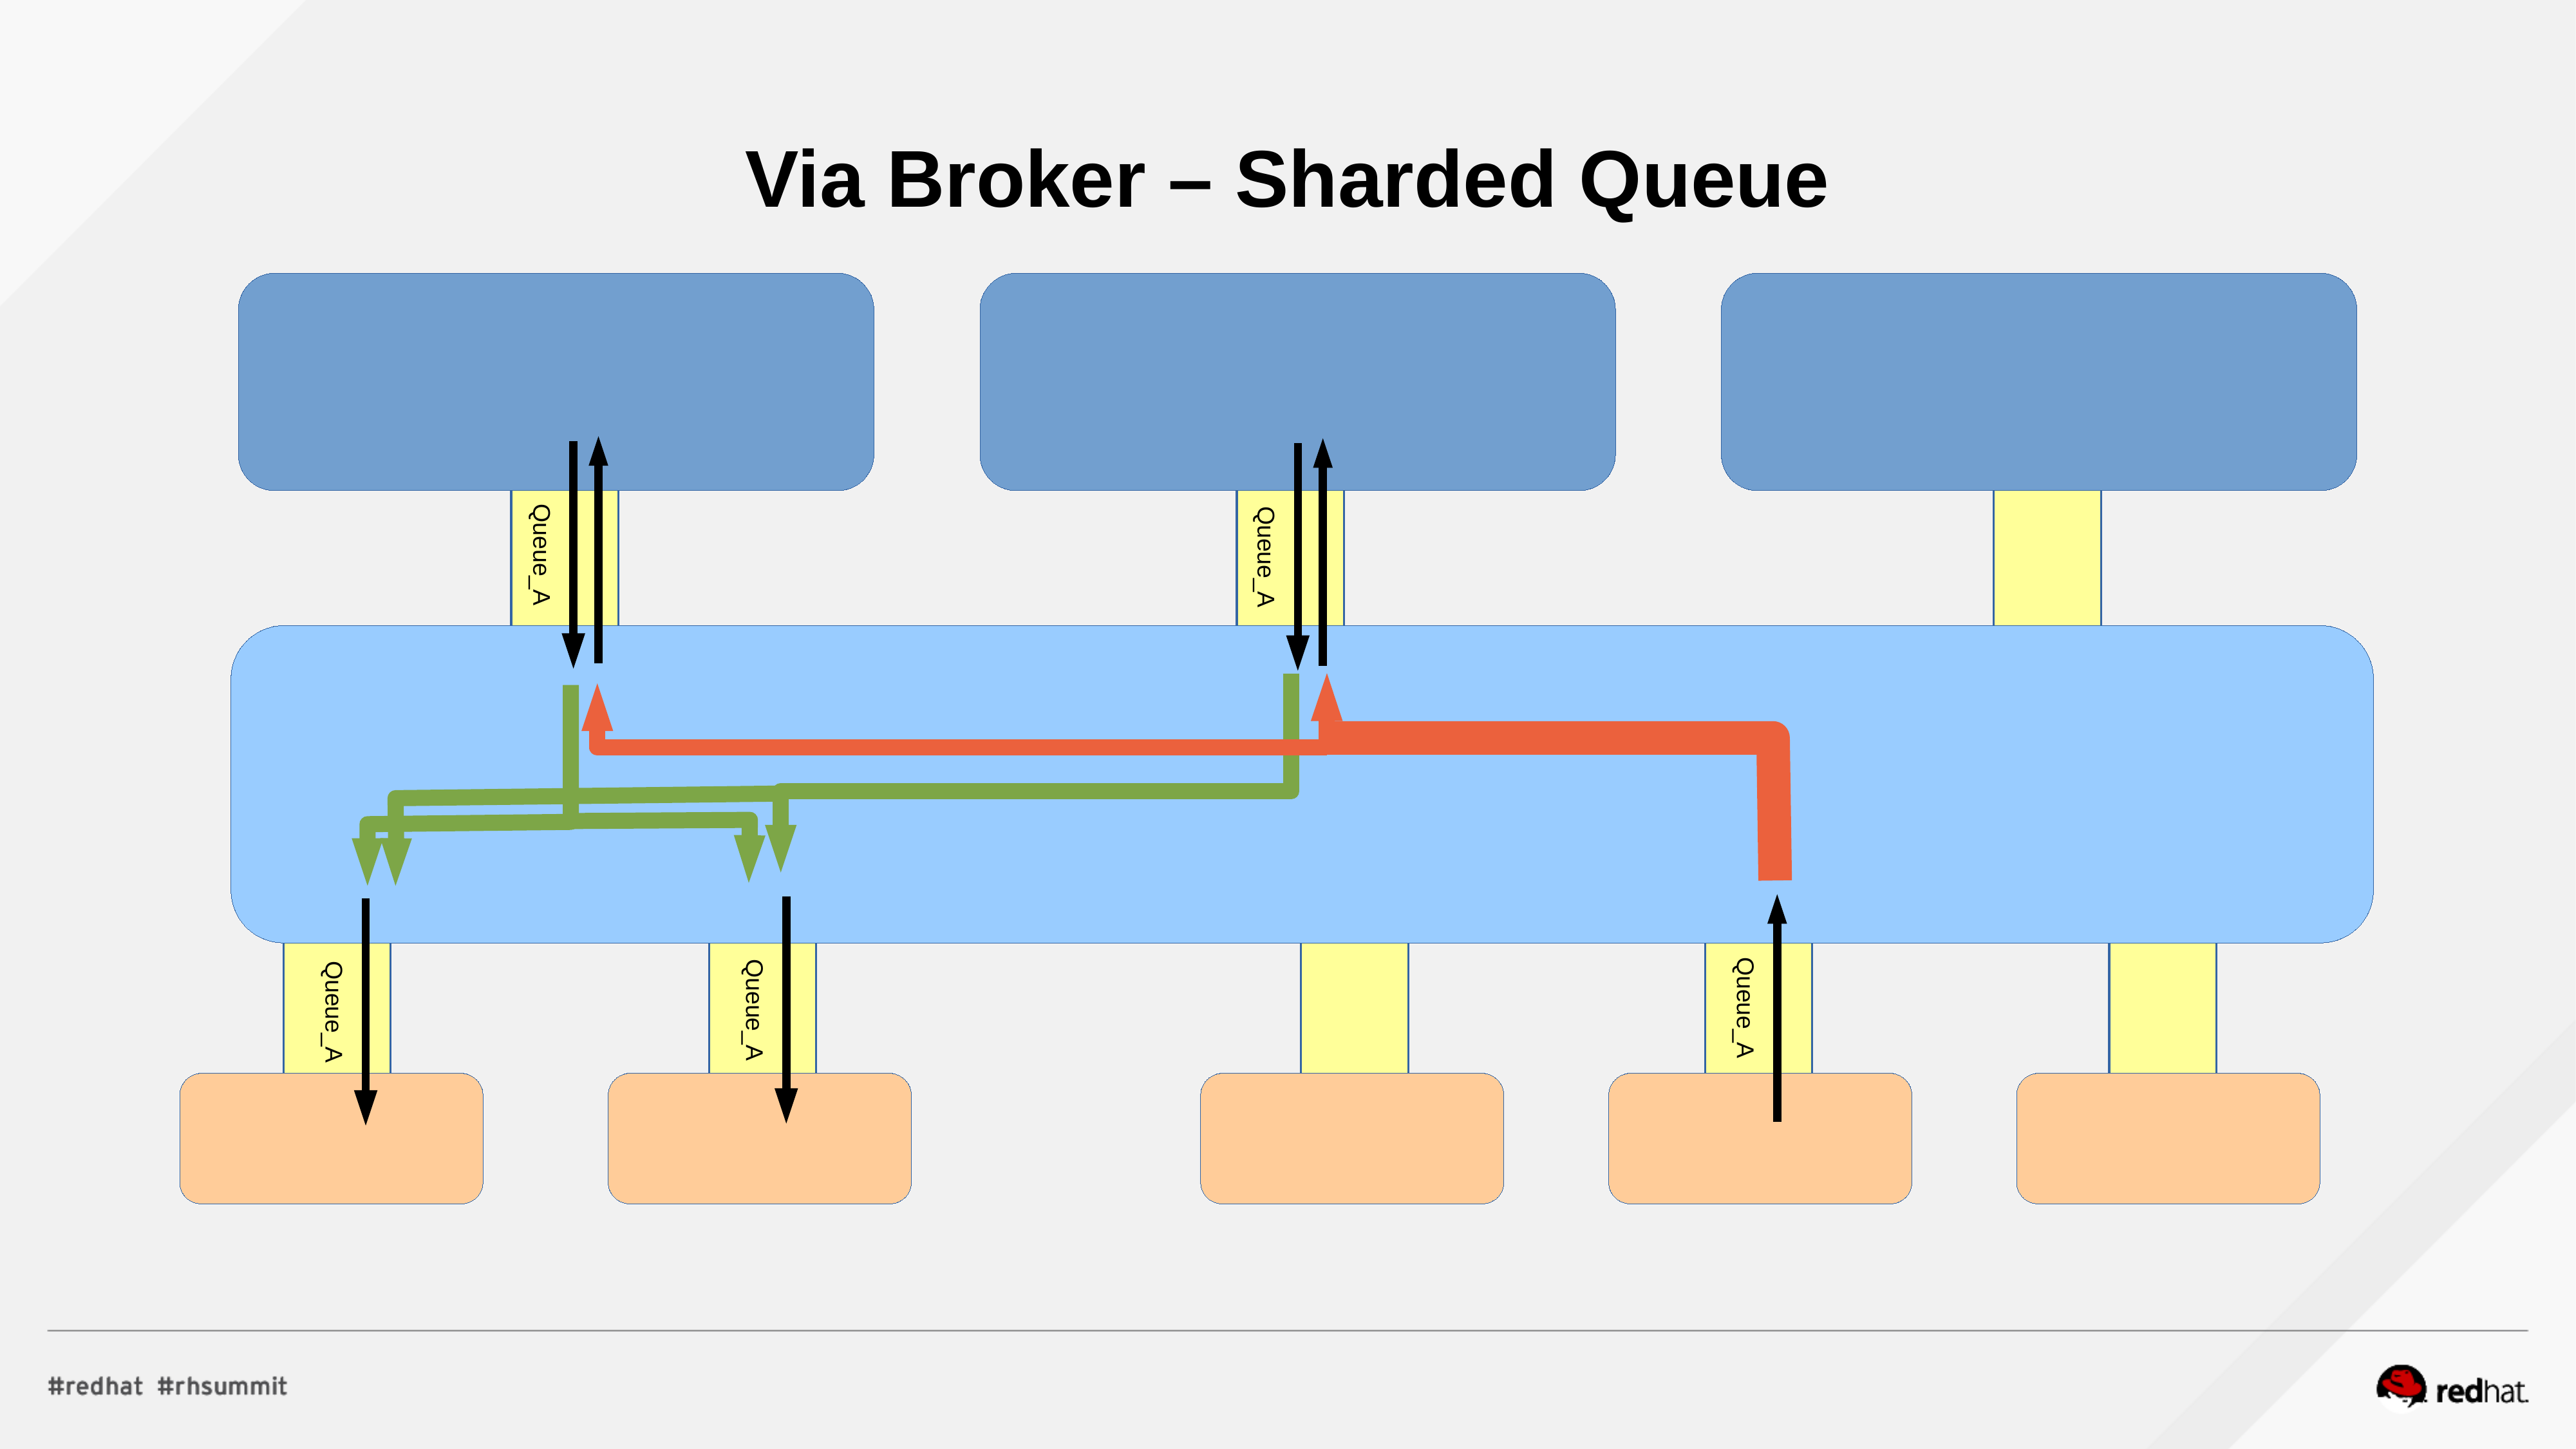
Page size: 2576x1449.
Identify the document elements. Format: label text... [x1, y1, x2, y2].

text_box [180, 300, 2374, 1204]
picture [0, 0, 2576, 1449]
title Via Broker – Sharded Queue [129, 57, 2447, 300]
